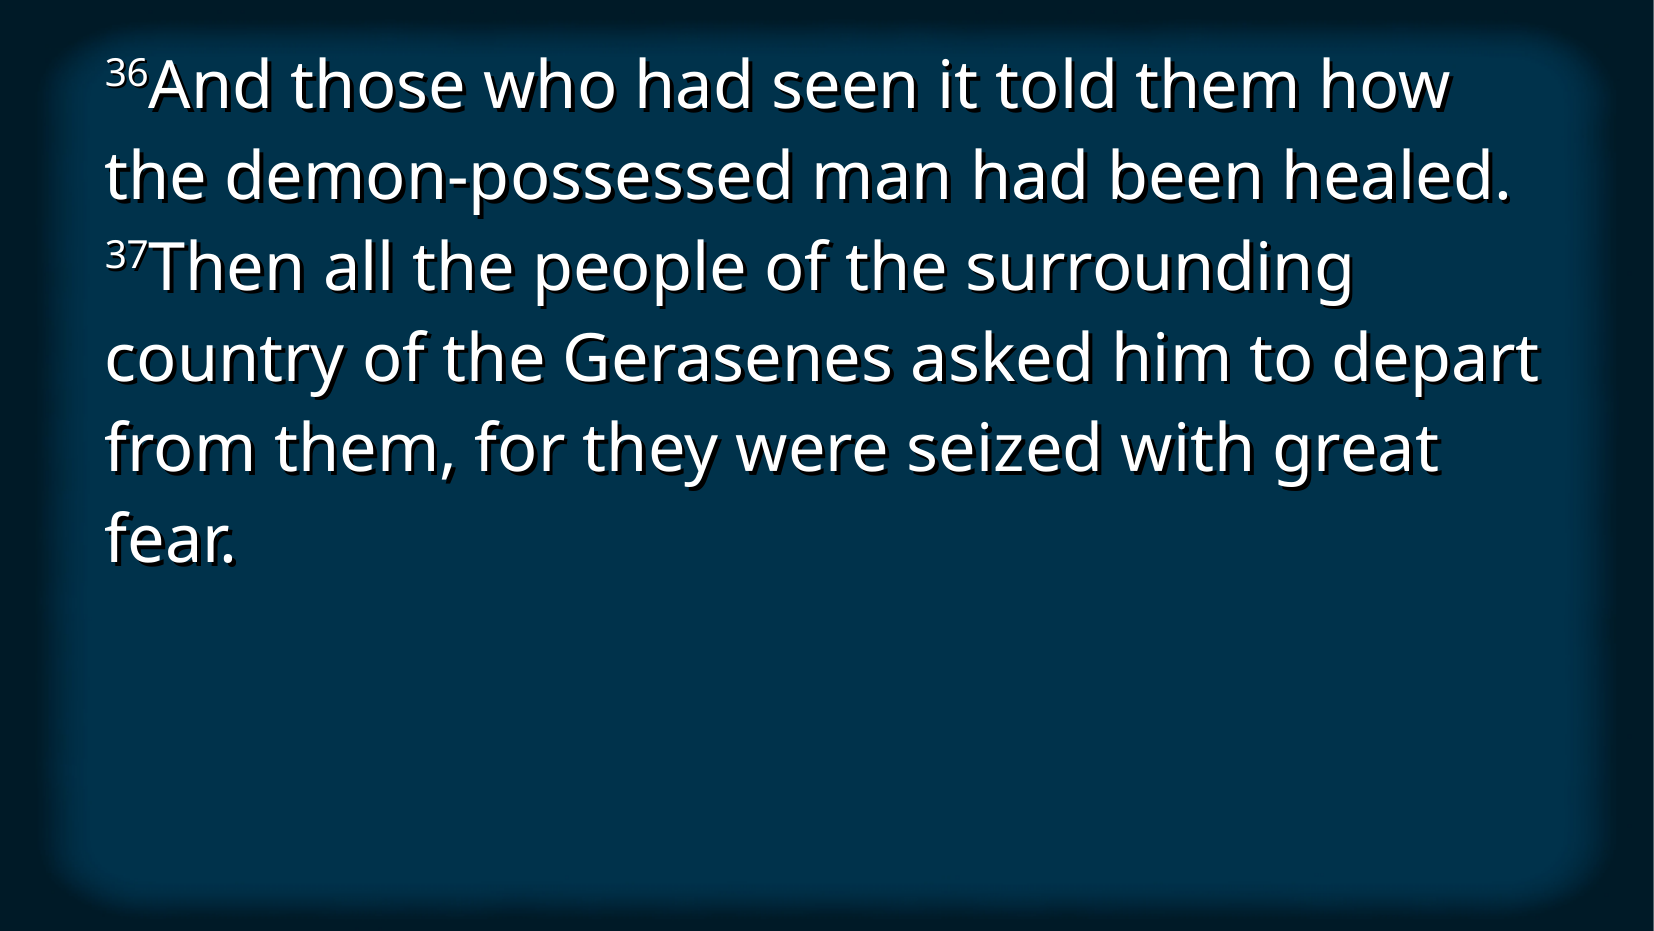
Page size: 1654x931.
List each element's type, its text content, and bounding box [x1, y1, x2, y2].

picture [0, 0, 1654, 931]
text_box 36And those who had seen it told them how the demon-possessed man had been healed. 37Then all the people of the surrounding country of the Gerasenes asked him to depart from them, for they were seized with great fear. [90, 30, 1561, 489]
